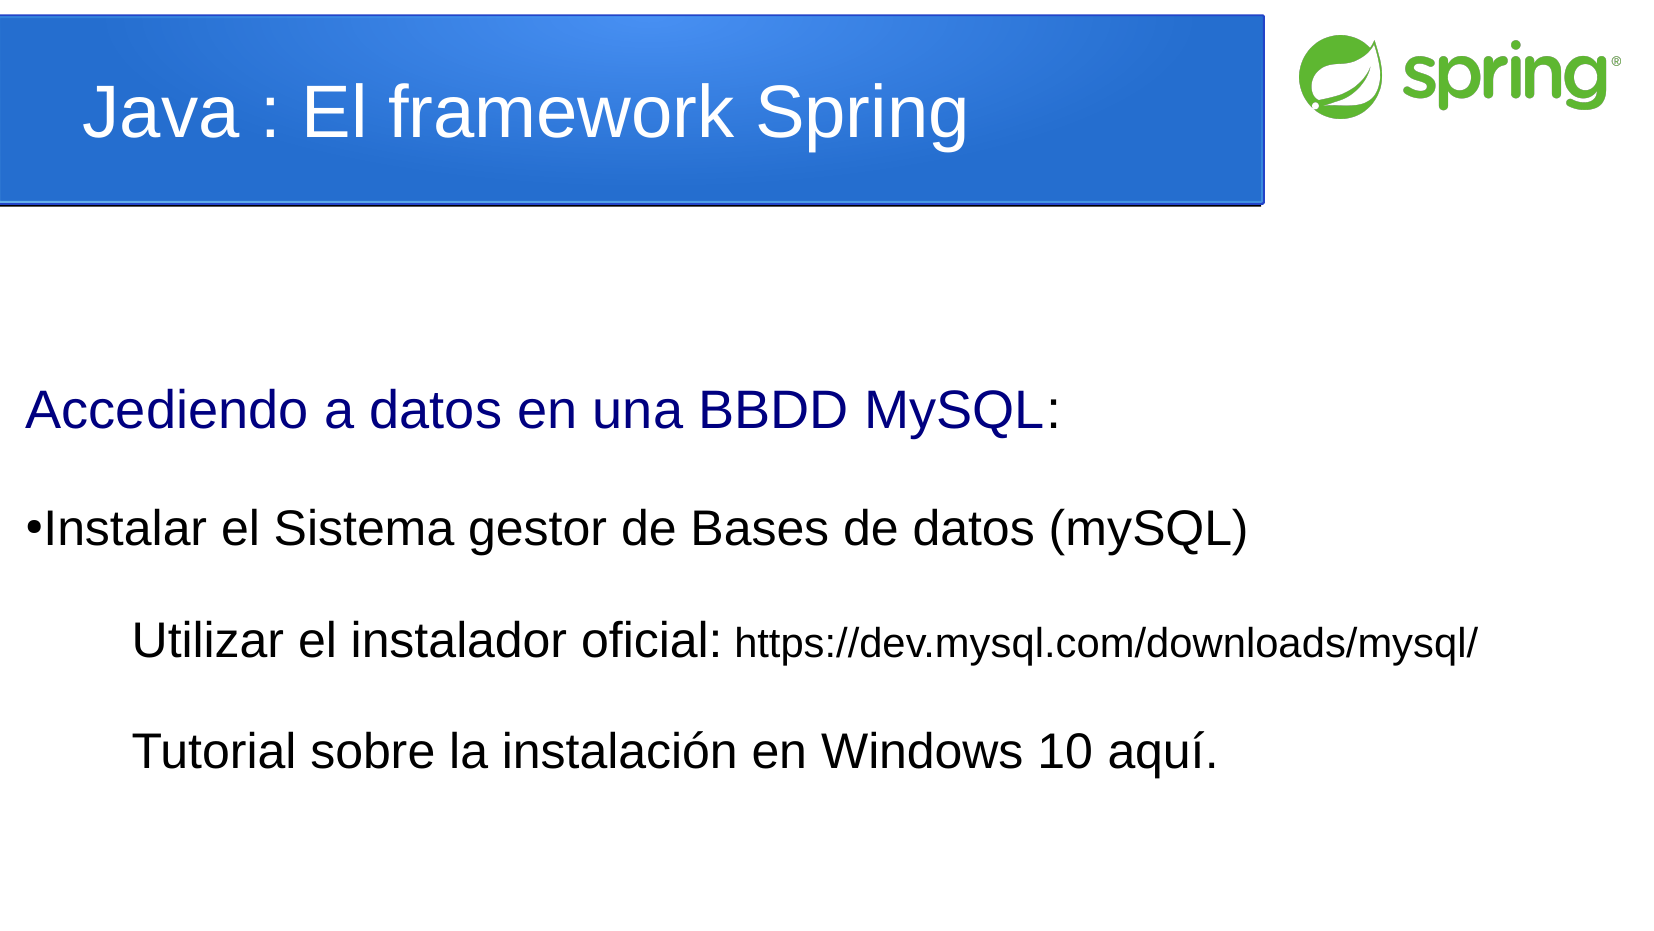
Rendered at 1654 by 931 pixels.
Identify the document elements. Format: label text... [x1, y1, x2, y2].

subtitle Accediendo a datos en una BBDD MySQL: Instalar el Sistema gestor de Bases de datos (mySQL) Utilizar el instalador oficial: https://dev.mysql.com/downloads/mysql/ Tutorial sobre la instalación en Windows 10 aquí. [25, 164, 1644, 931]
picture [1299, 35, 1621, 119]
title Java : El framework Spring [82, 35, 1235, 164]
